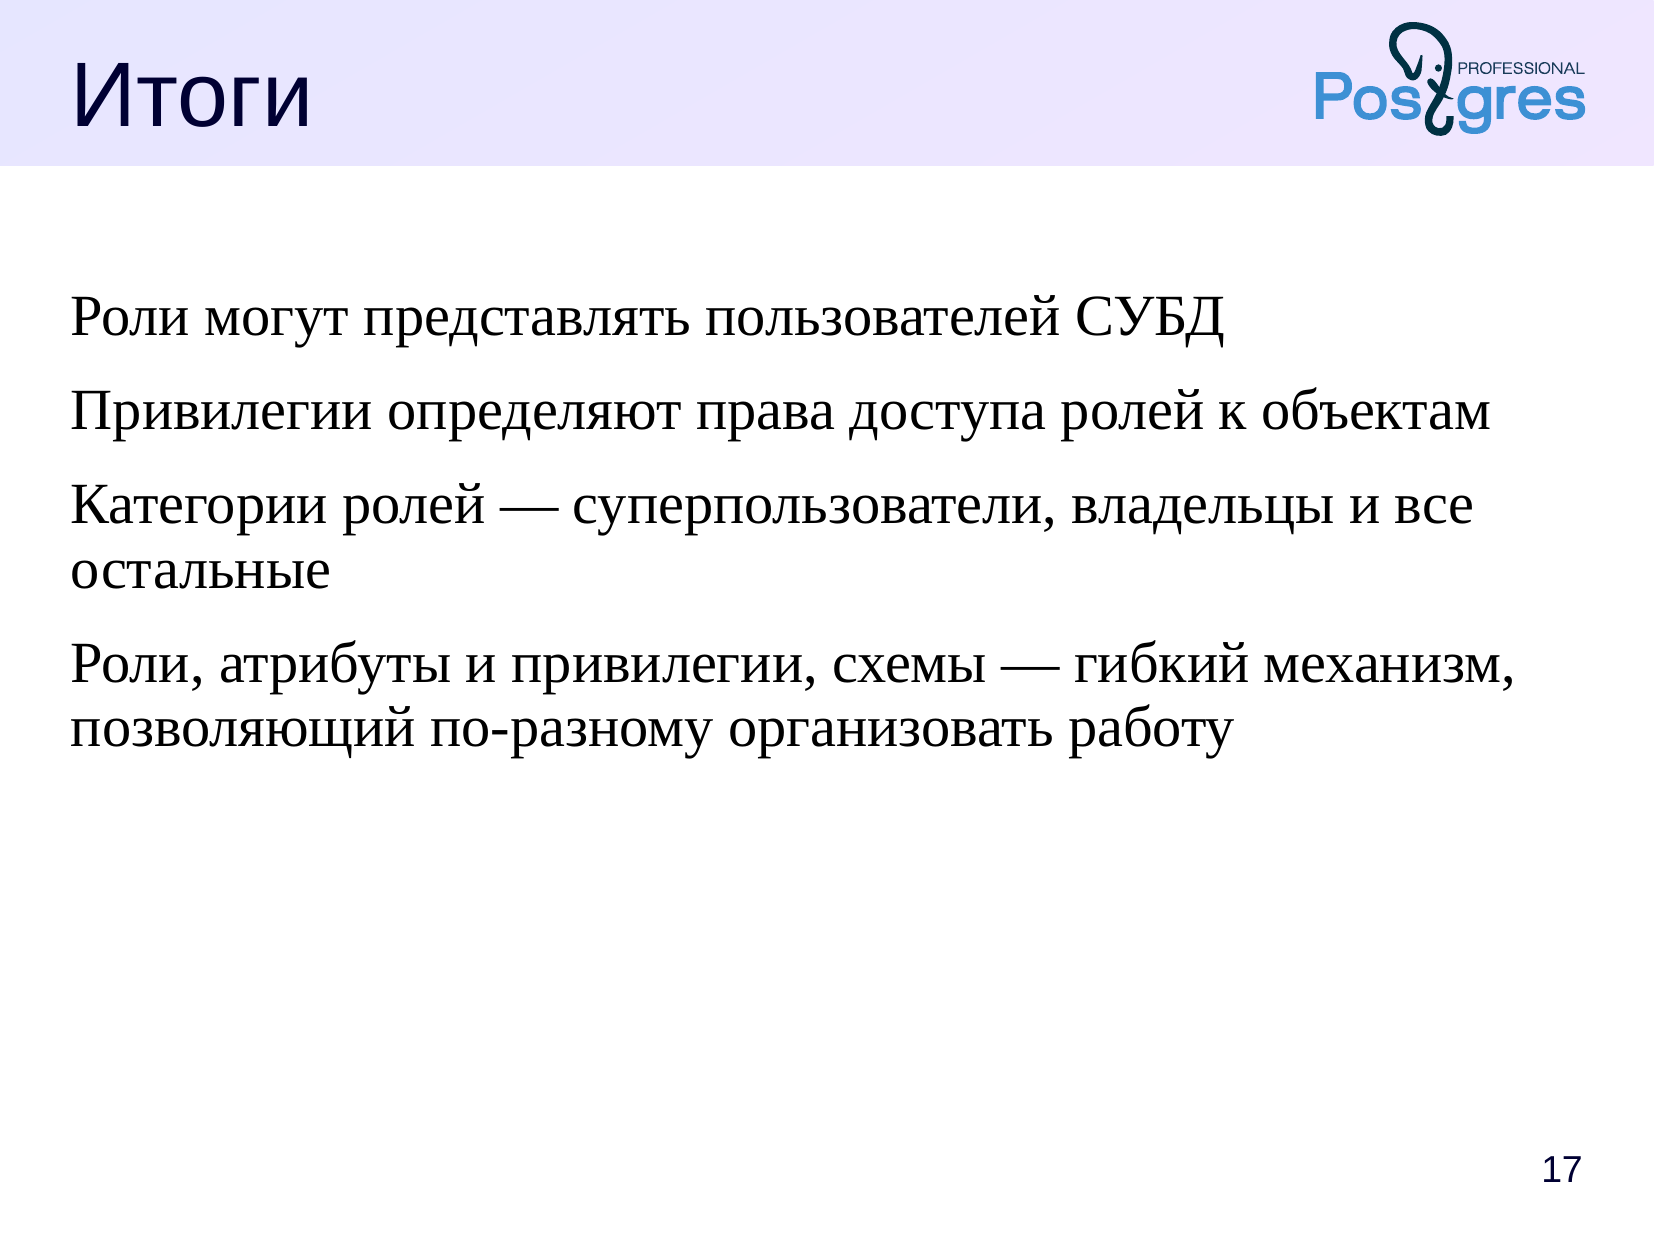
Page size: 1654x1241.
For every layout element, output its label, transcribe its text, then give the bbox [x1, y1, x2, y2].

title Итоги [70, 43, 1241, 147]
list Роли могут представлять пользователей СУБД Привилегии определяют права доступа ролей к объектам Категории ролей — суперпользователи, владельцы и все остальные Роли, атрибуты и привилегии, схемы — гибкий механизм, позволяющий по-разному организовать работу [70, 283, 1583, 1134]
